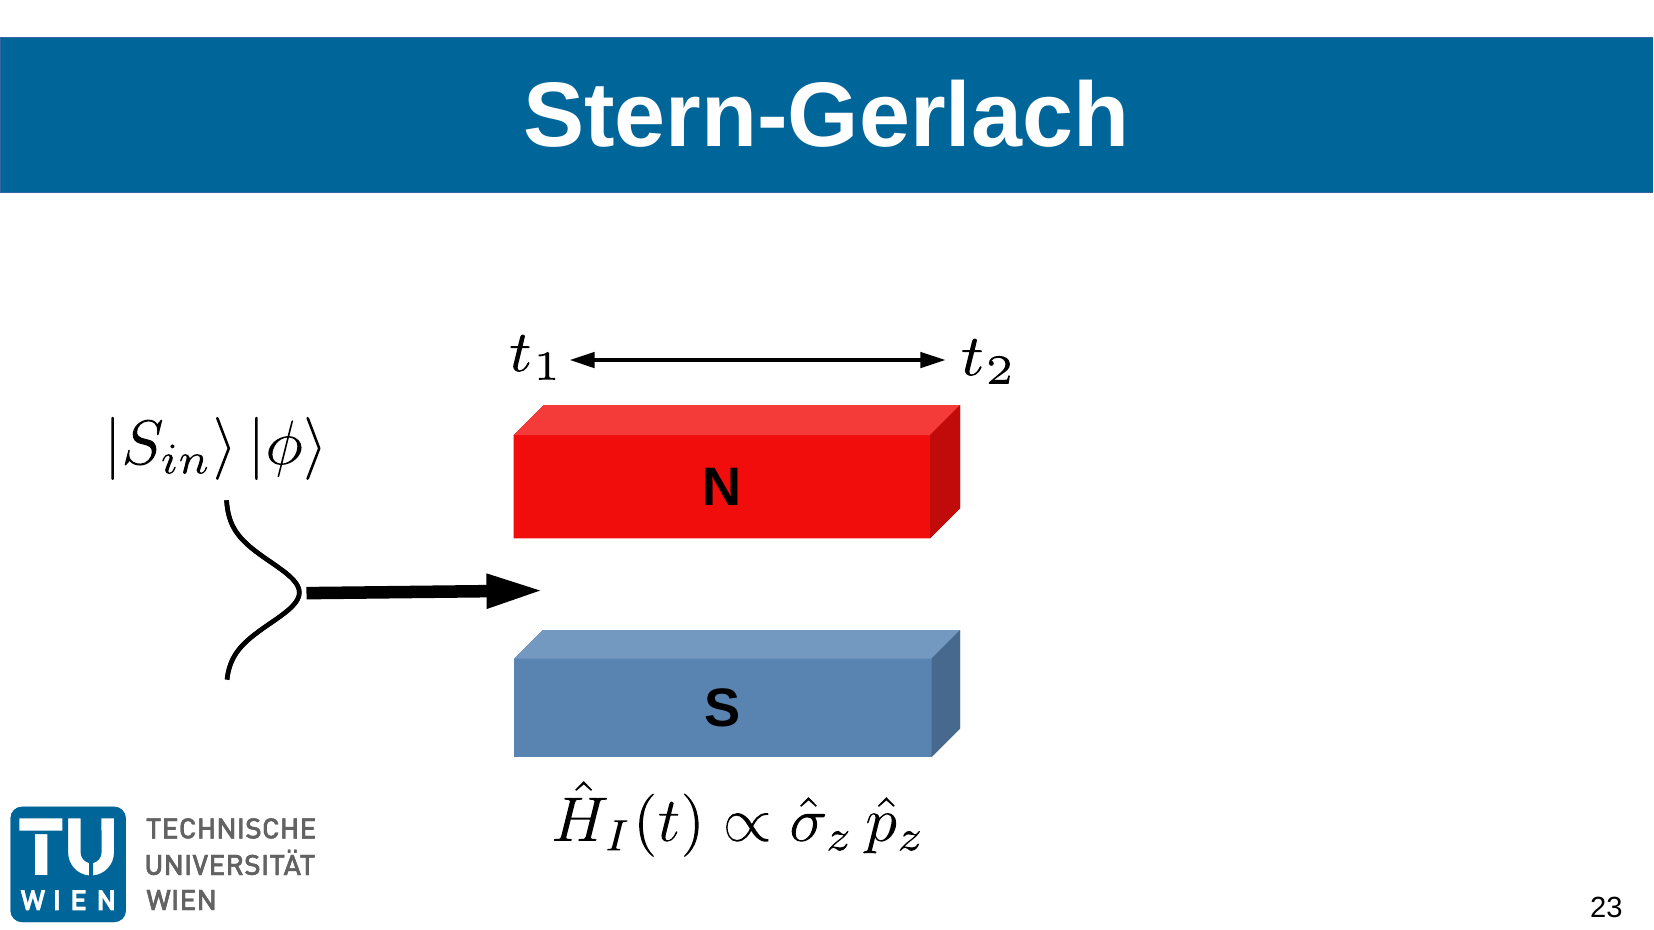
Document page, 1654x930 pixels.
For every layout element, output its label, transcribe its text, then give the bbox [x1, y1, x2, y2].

text_box S [514, 659, 931, 757]
picture [75, 412, 345, 692]
text_box N [513, 436, 930, 539]
picture [960, 315, 1021, 395]
text_box Real part [514, 630, 959, 659]
text_box Amplitude square [513, 405, 959, 436]
picture [505, 330, 556, 391]
picture [543, 770, 934, 876]
title Stern-Gerlach [0, 37, 1653, 193]
